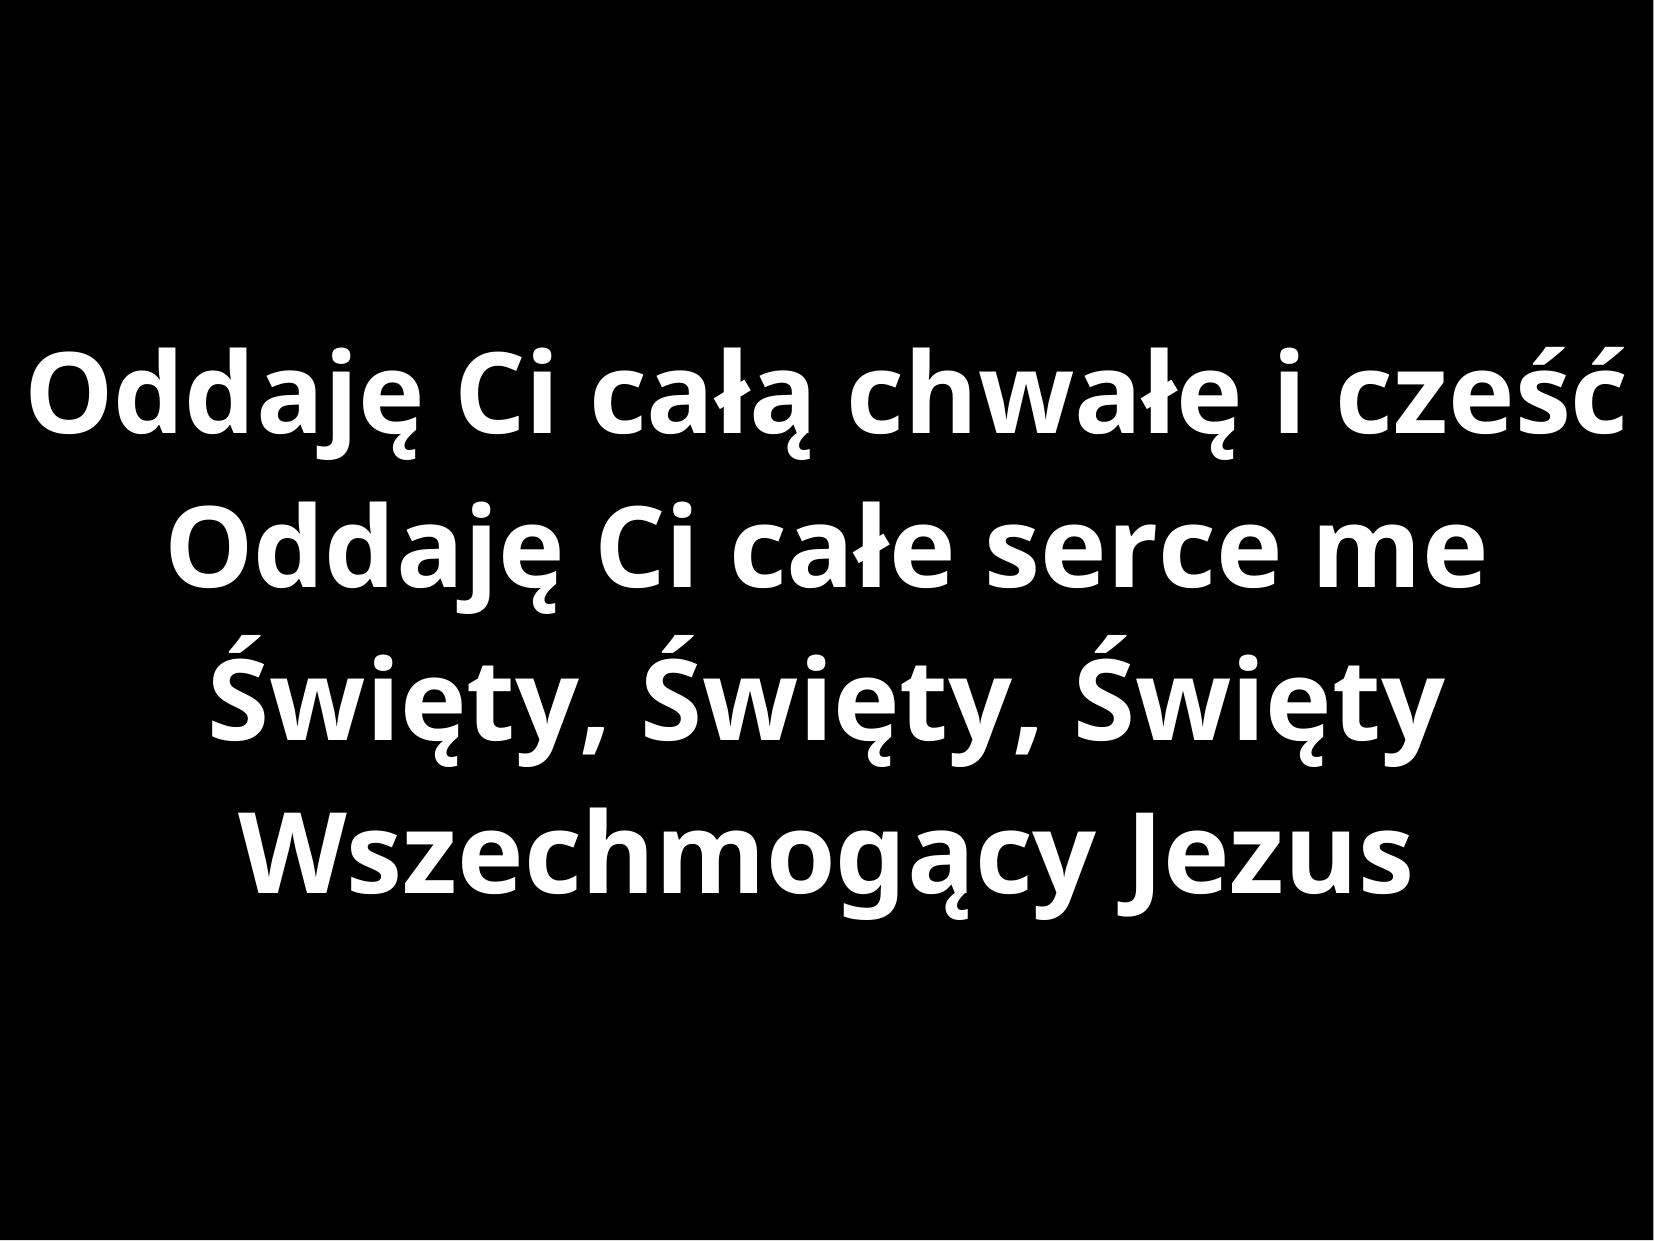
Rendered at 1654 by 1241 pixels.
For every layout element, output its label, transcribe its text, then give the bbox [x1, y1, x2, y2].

title Oddaję Ci całą chwałę i cześć Oddaję Ci całe serce me Święty, Święty, Święty Wszechmogący Jezus [0, 0, 1654, 1241]
